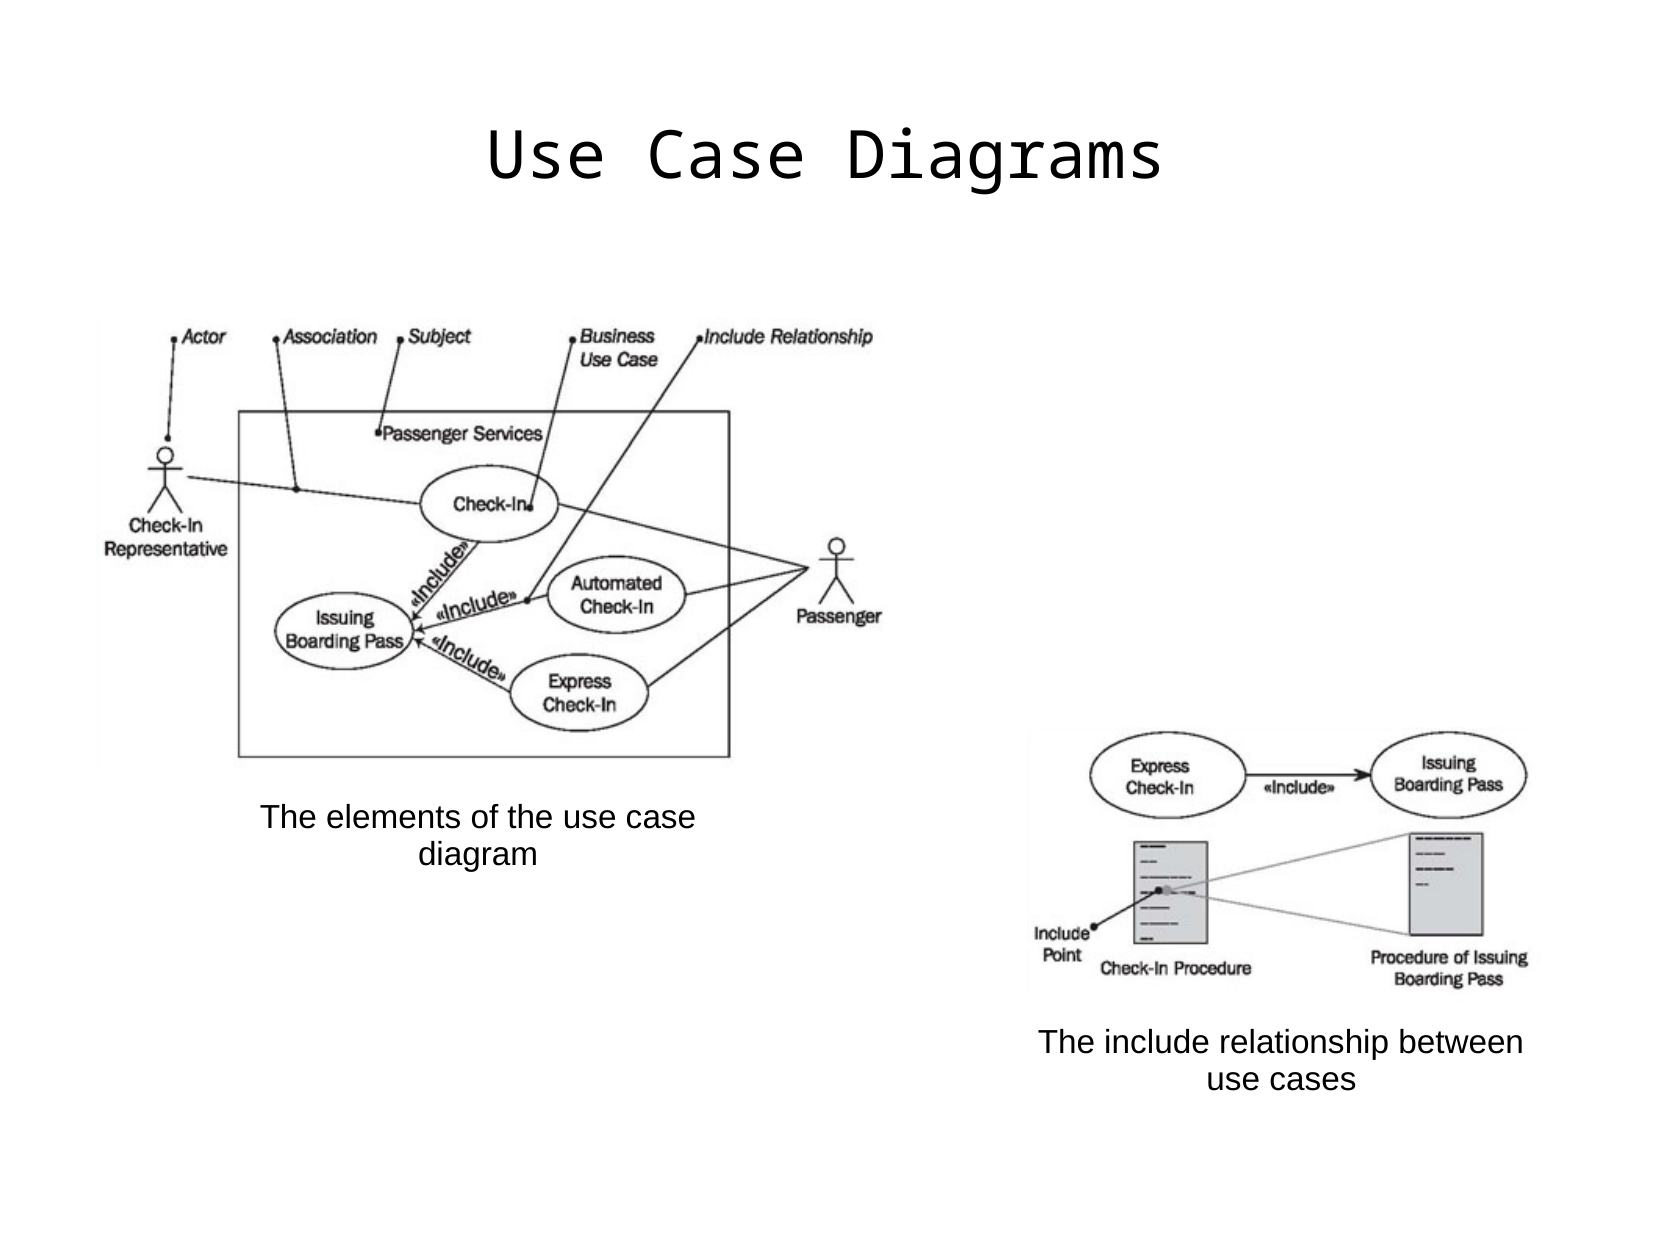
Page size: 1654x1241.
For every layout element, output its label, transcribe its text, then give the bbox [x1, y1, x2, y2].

text_box The elements of the use case diagram [188, 791, 768, 918]
picture [1027, 727, 1544, 1004]
picture [96, 318, 898, 780]
title Use Case Diagrams [82, 49, 1571, 257]
text_box The include relationship between use cases [992, 1015, 1571, 1142]
